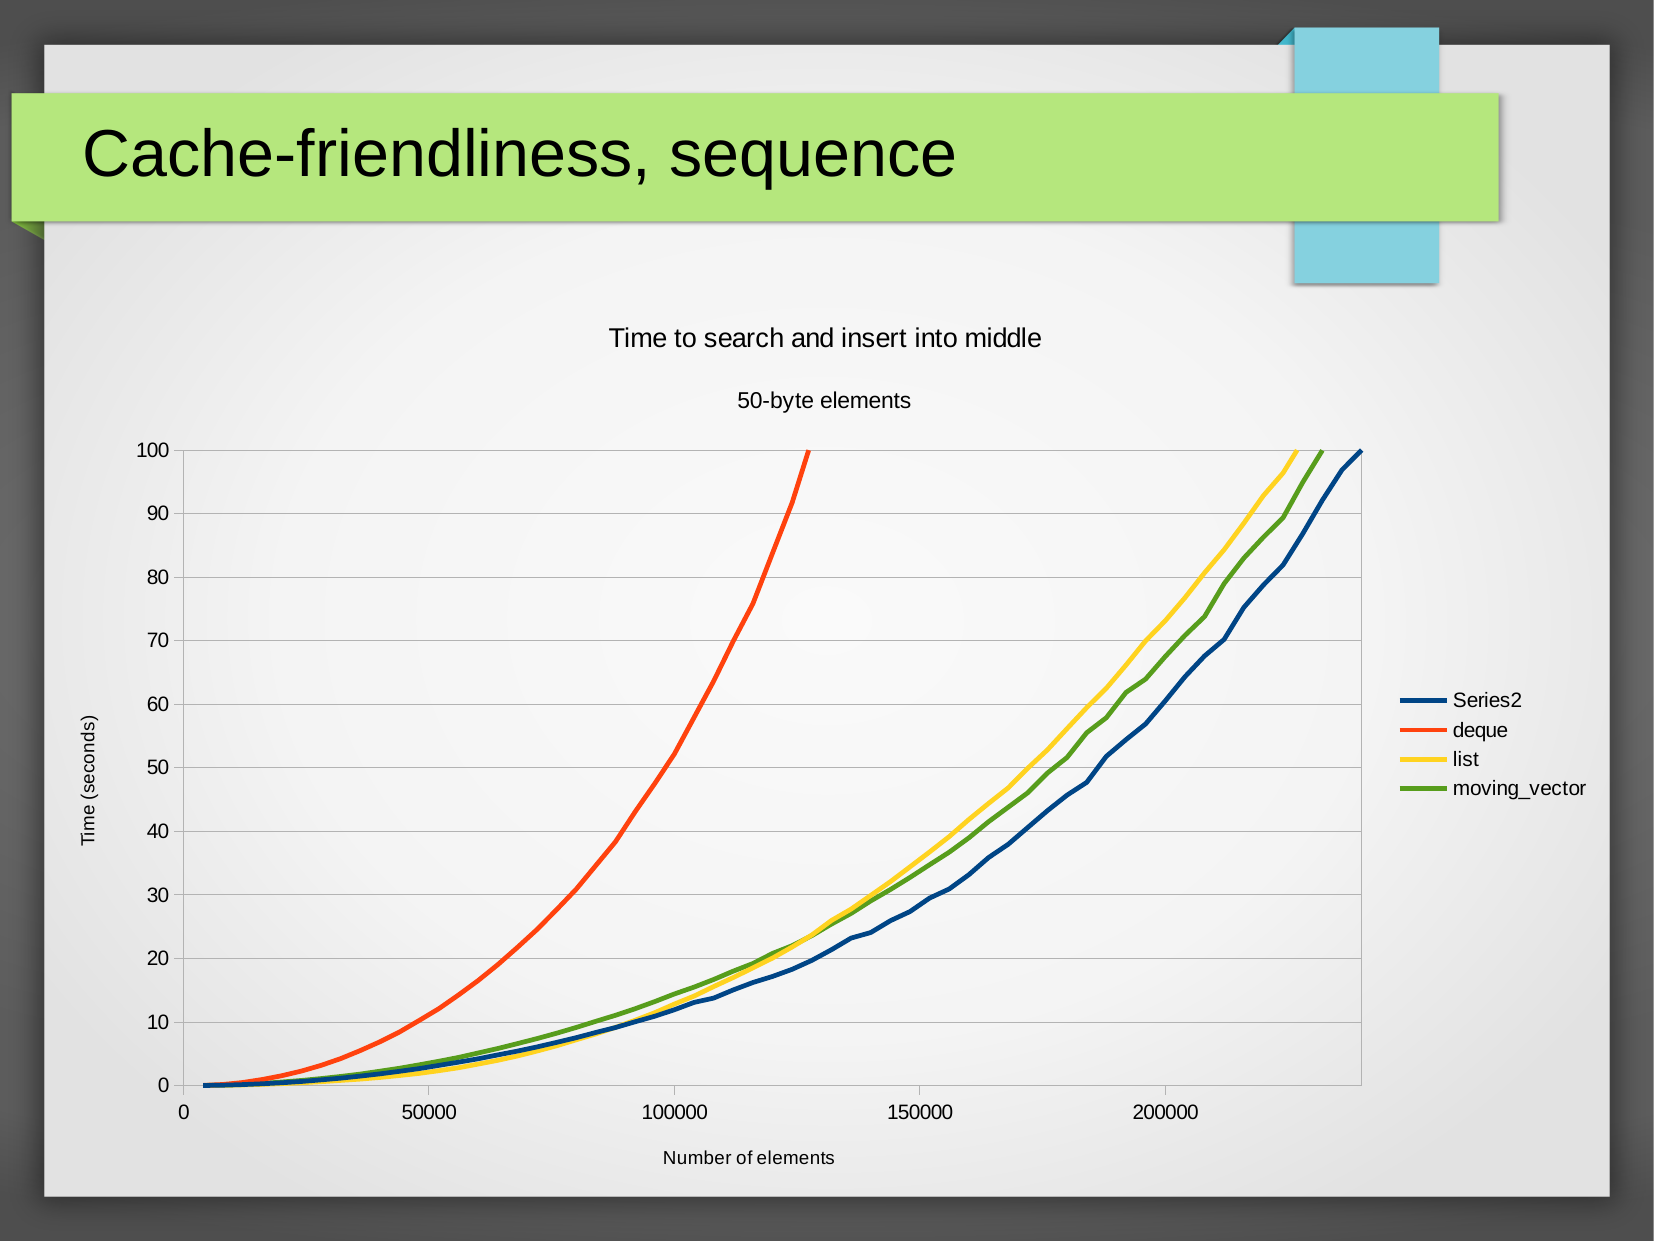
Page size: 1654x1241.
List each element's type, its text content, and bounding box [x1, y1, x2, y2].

chart [45, 289, 1606, 1201]
title Cache-friendliness, sequence [82, 94, 1264, 213]
picture [0, 0, 1654, 1241]
